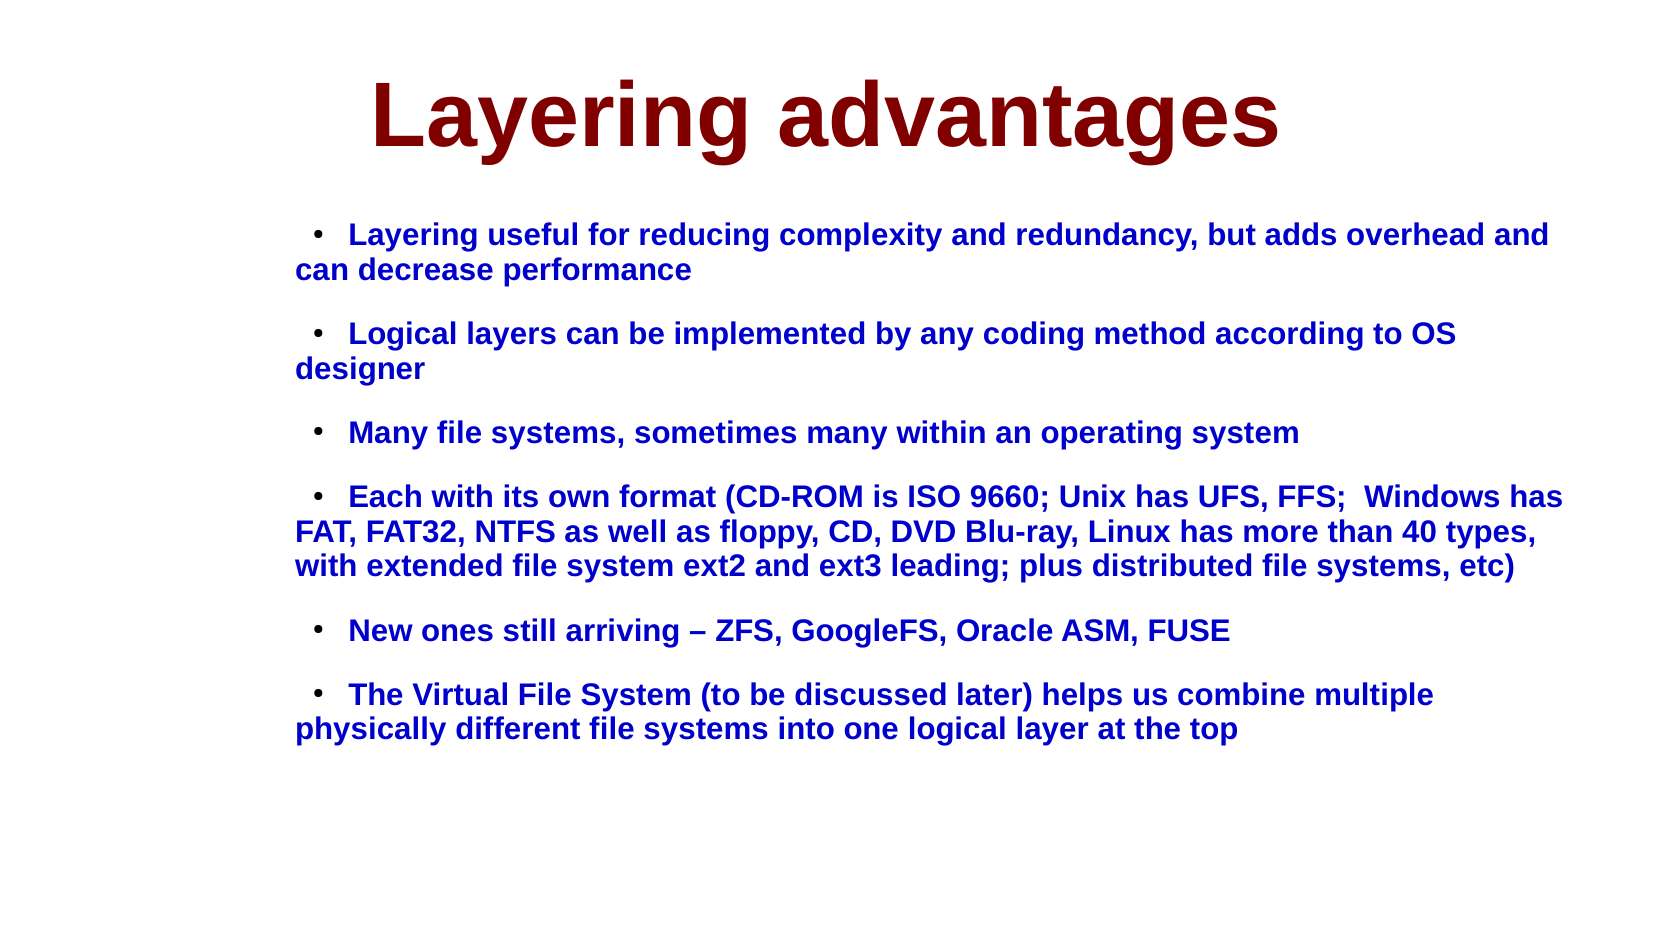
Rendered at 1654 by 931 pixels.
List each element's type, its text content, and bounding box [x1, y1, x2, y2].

title Layering advantages [82, 37, 1571, 193]
list Layering useful for reducing complexity and redundancy, but adds overhead and can decrease performance Logical layers can be implemented by any coding method according to OS designer Many file systems, sometimes many within an operating system Each with its own format (CD-ROM is ISO 9660; Unix has UFS, FFS; Windows has FAT, FAT32, NTFS as well as floppy, CD, DVD Blu-ray, Linux has more than 40 types, with extended file system ext2 and ext3 leading; plus distributed file systems, etc) New ones still arriving – ZFS, GoogleFS, Oracle ASM, FUSE The Virtual File System (to be discussed later) helps us combine multiple physically different file systems into one logical layer at the top [82, 217, 1571, 757]
